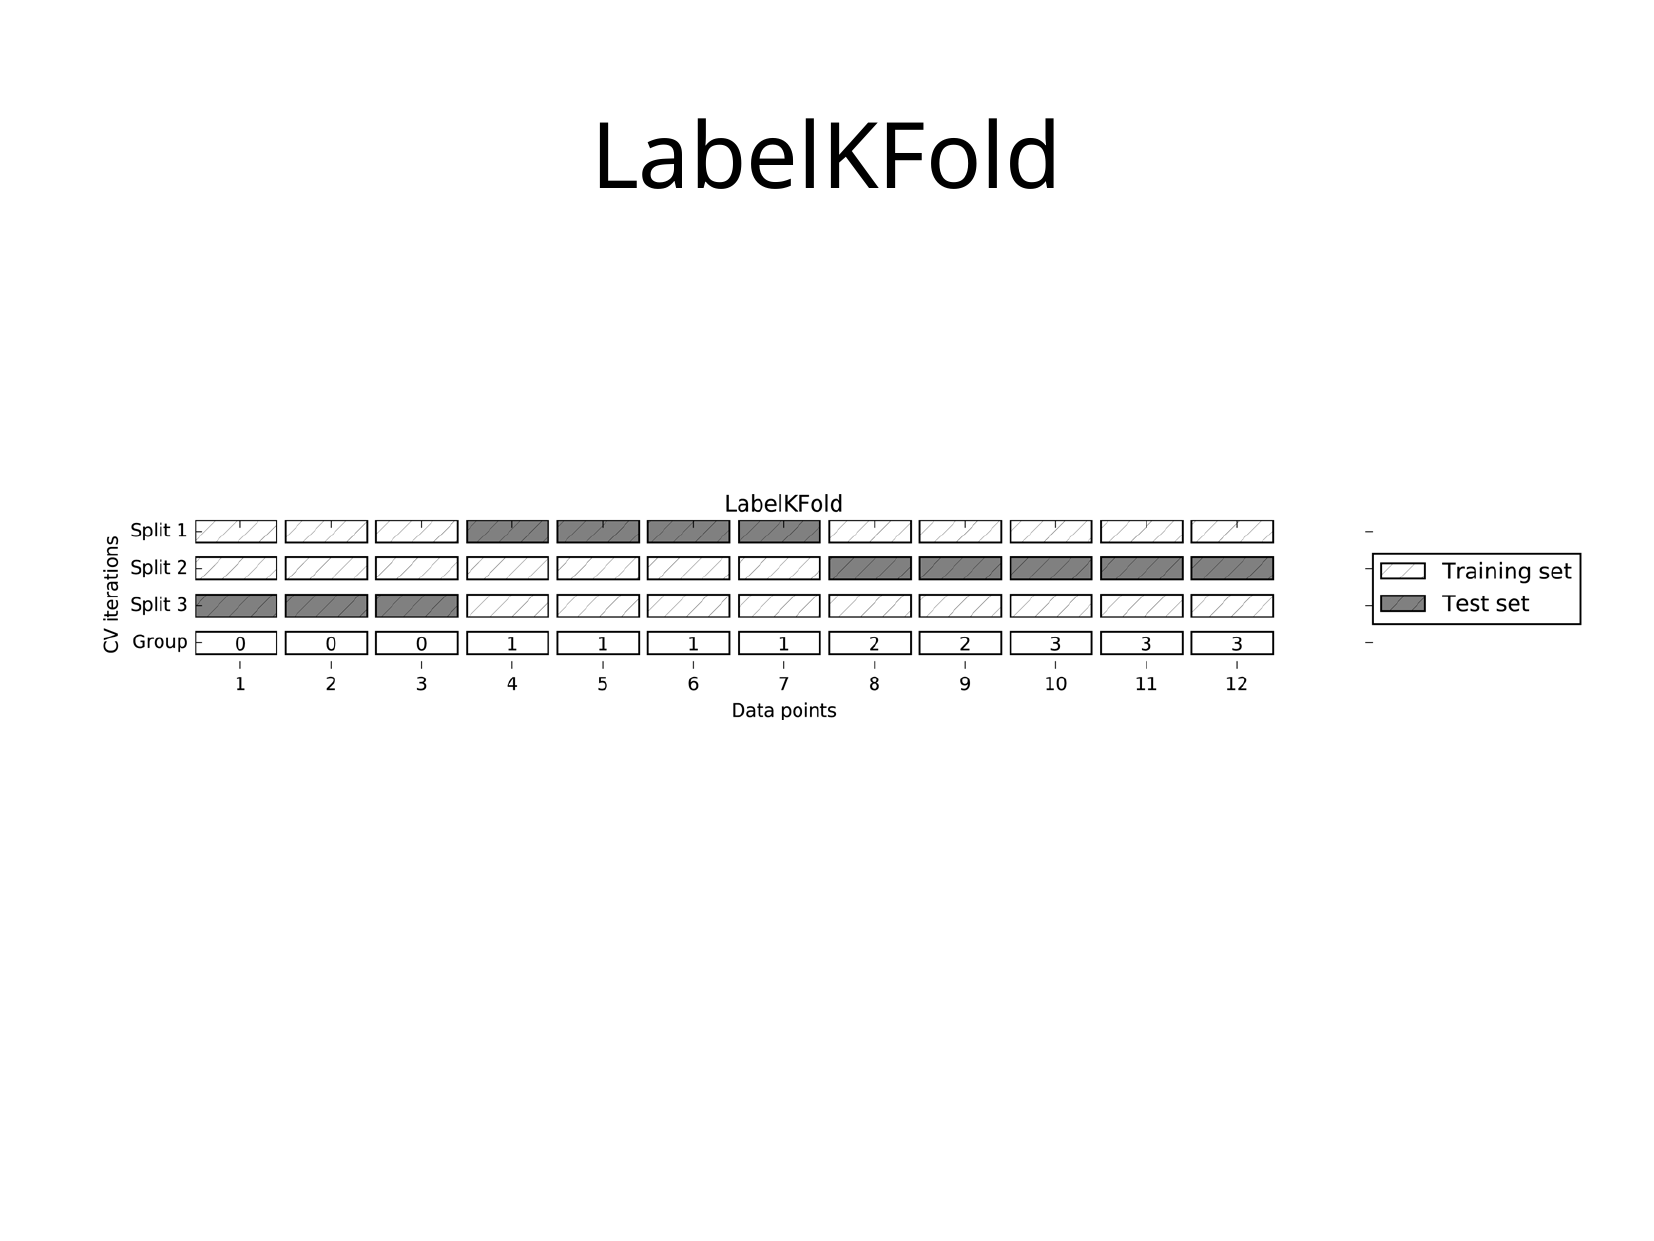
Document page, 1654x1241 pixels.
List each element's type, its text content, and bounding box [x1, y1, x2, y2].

picture [103, 494, 1591, 721]
title LabelKFold [82, 49, 1571, 257]
